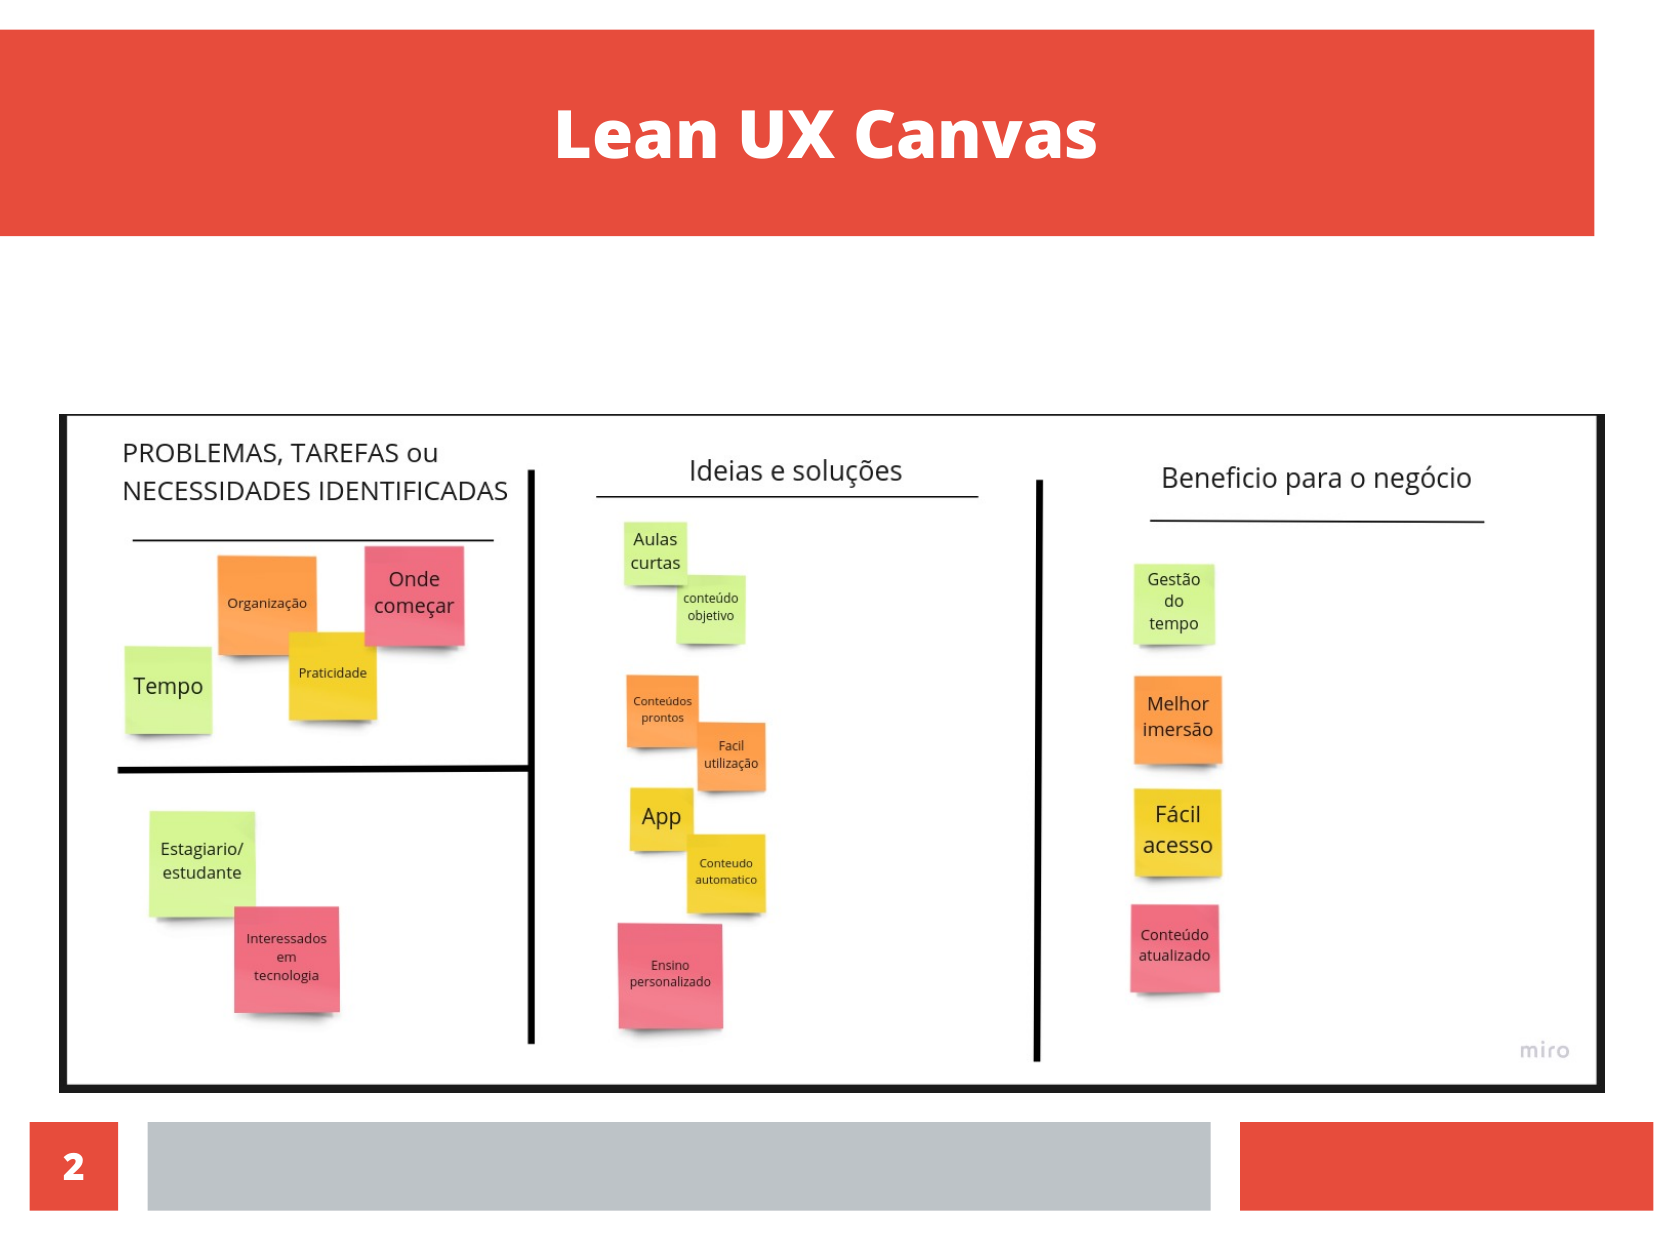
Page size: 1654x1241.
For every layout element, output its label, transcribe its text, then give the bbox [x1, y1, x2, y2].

picture [59, 414, 1605, 1093]
title Lean UX Canvas [59, 59, 1595, 207]
